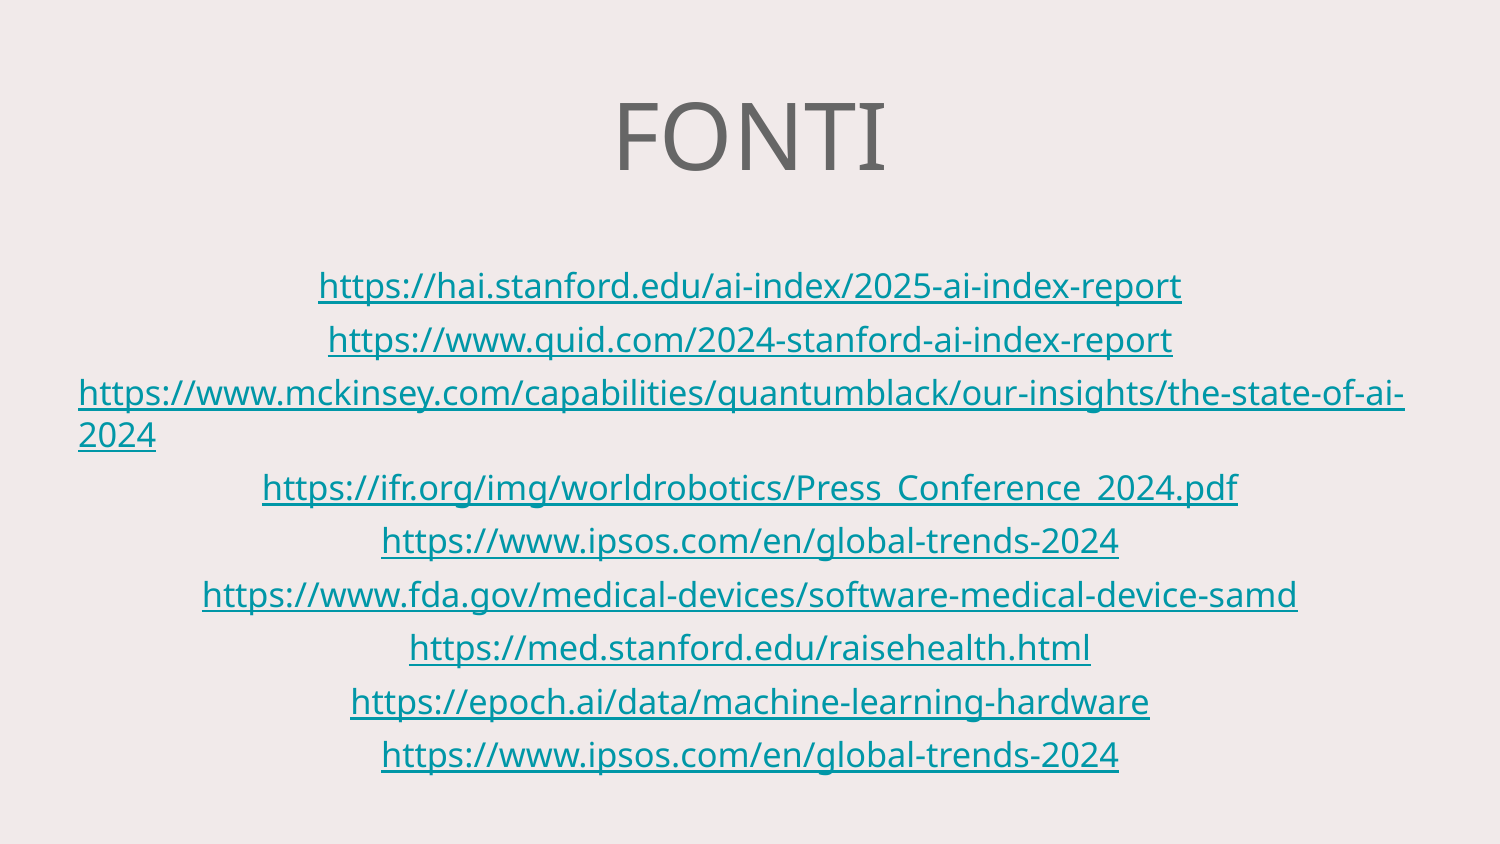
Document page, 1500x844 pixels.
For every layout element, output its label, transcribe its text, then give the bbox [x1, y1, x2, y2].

text_box FONTI [150, 61, 1349, 204]
subtitle https://hai.stanford.edu/ai-index/2025-ai-index-report https://www.quid.com/2024-stanford-ai-index-report https://www.mckinsey.com/capabilities/quantumblack/our-insights/the-state-of-ai-2024 https://ifr.org/img/worldrobotics/Press_Conference_2024.pdf https://www.ipsos.com/en/global-trends-2024 https://www.fda.gov/medical-devices/software-medical-device-samd https://med.stanford.edu/raisehealth.html https://epoch.ai/data/machine-learning-hardware https://www.ipsos.com/en/global-trends-2024 [63, 242, 1437, 760]
